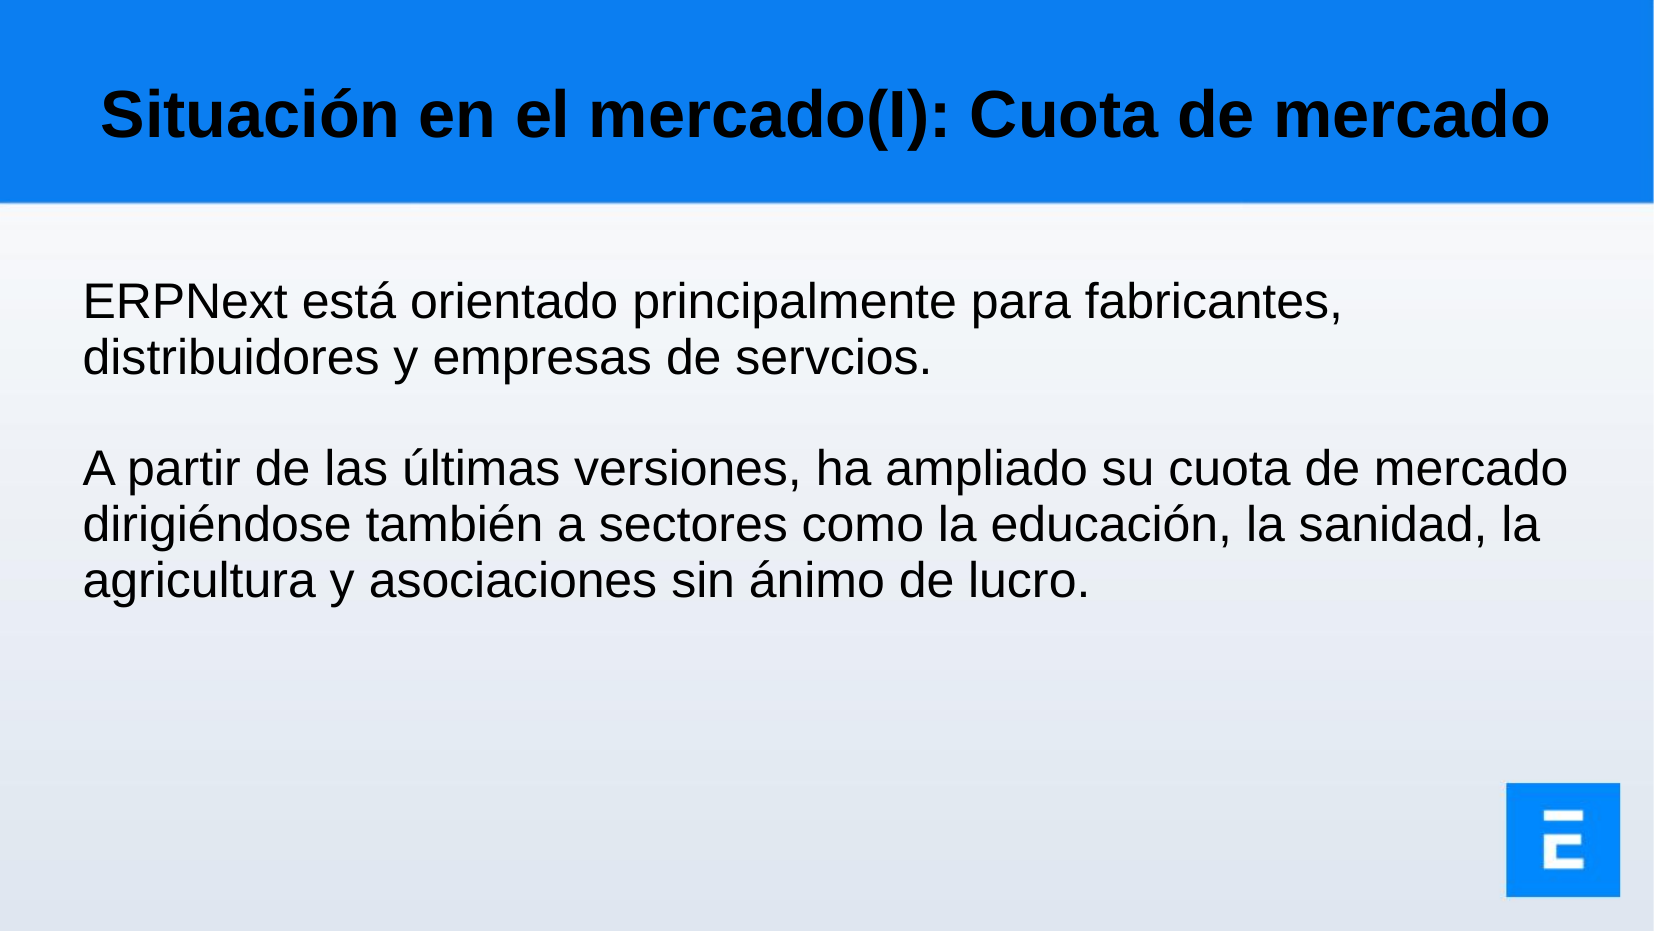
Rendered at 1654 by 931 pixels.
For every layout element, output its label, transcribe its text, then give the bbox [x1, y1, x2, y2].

title Situación en el mercado(I): Cuota de mercado [82, 37, 1571, 193]
picture [0, 0, 1654, 931]
subtitle ERPNext está orientado principalmente para fabricantes, distribuidores y empresas de servcios. A partir de las últimas versiones, ha ampliado su cuota de mercado dirigiéndose también a sectores como la educación, la sanidad, la agricultura y asociaciones sin ánimo de lucro. [82, 217, 1571, 758]
